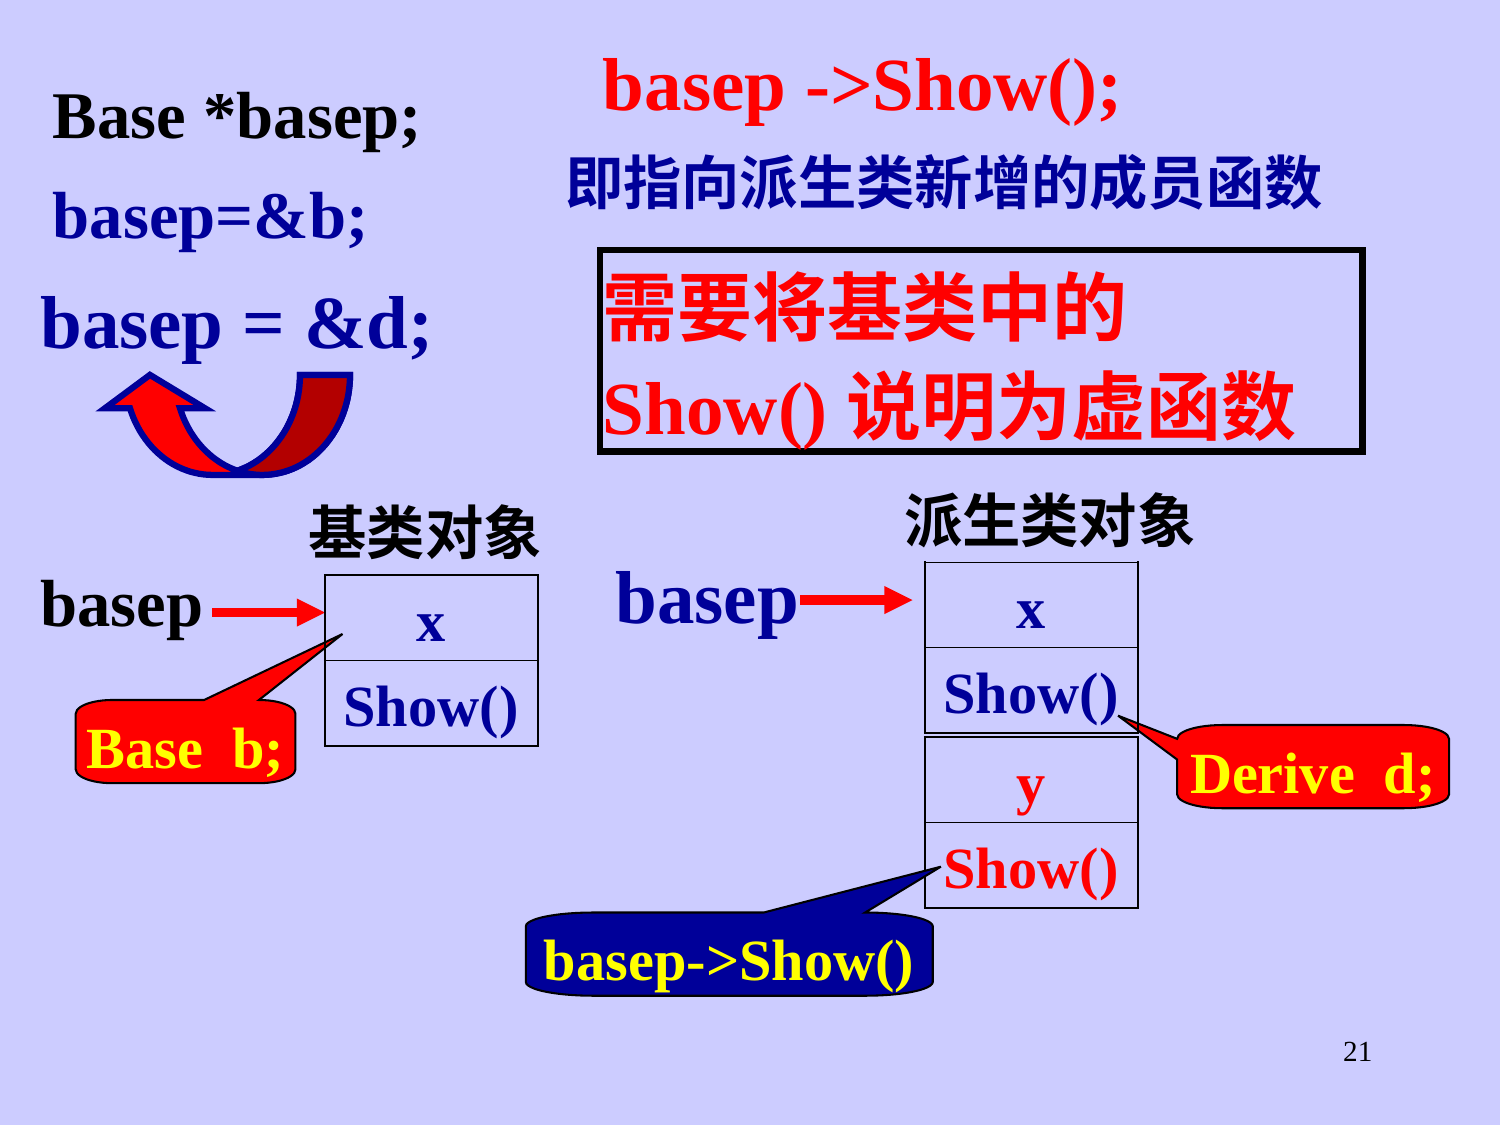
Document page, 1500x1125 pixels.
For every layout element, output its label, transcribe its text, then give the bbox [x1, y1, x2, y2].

table_cell Show() [926, 648, 1137, 732]
table_header y [926, 738, 1137, 822]
text_box basep ->Show(); [600, 24, 1276, 128]
text_box basep [612, 537, 826, 641]
table_header x [926, 563, 1137, 647]
text_box 需要将基类中的Show()说明为虚函数 [600, 249, 1363, 452]
text_box Base b; [75, 642, 324, 784]
text_box [104, 374, 351, 475]
text_box basep [37, 549, 226, 642]
text_box Derive d; [1139, 723, 1450, 809]
text_box 基类对象 [299, 487, 550, 569]
text_box 即指向派生类新增的成员函数 [562, 137, 1413, 219]
table_header x [326, 576, 537, 660]
text_box <编号> [1074, 1025, 1388, 1101]
text_box Base *basep; [50, 62, 501, 155]
text_box basep=&b; [50, 162, 501, 255]
text_box basep = &d; [37, 262, 438, 366]
text_box basep->Show() [525, 866, 941, 996]
text_box 派生类对象 [900, 474, 1201, 556]
table_cell Show() [926, 823, 1137, 907]
table_cell Show() [326, 661, 537, 745]
